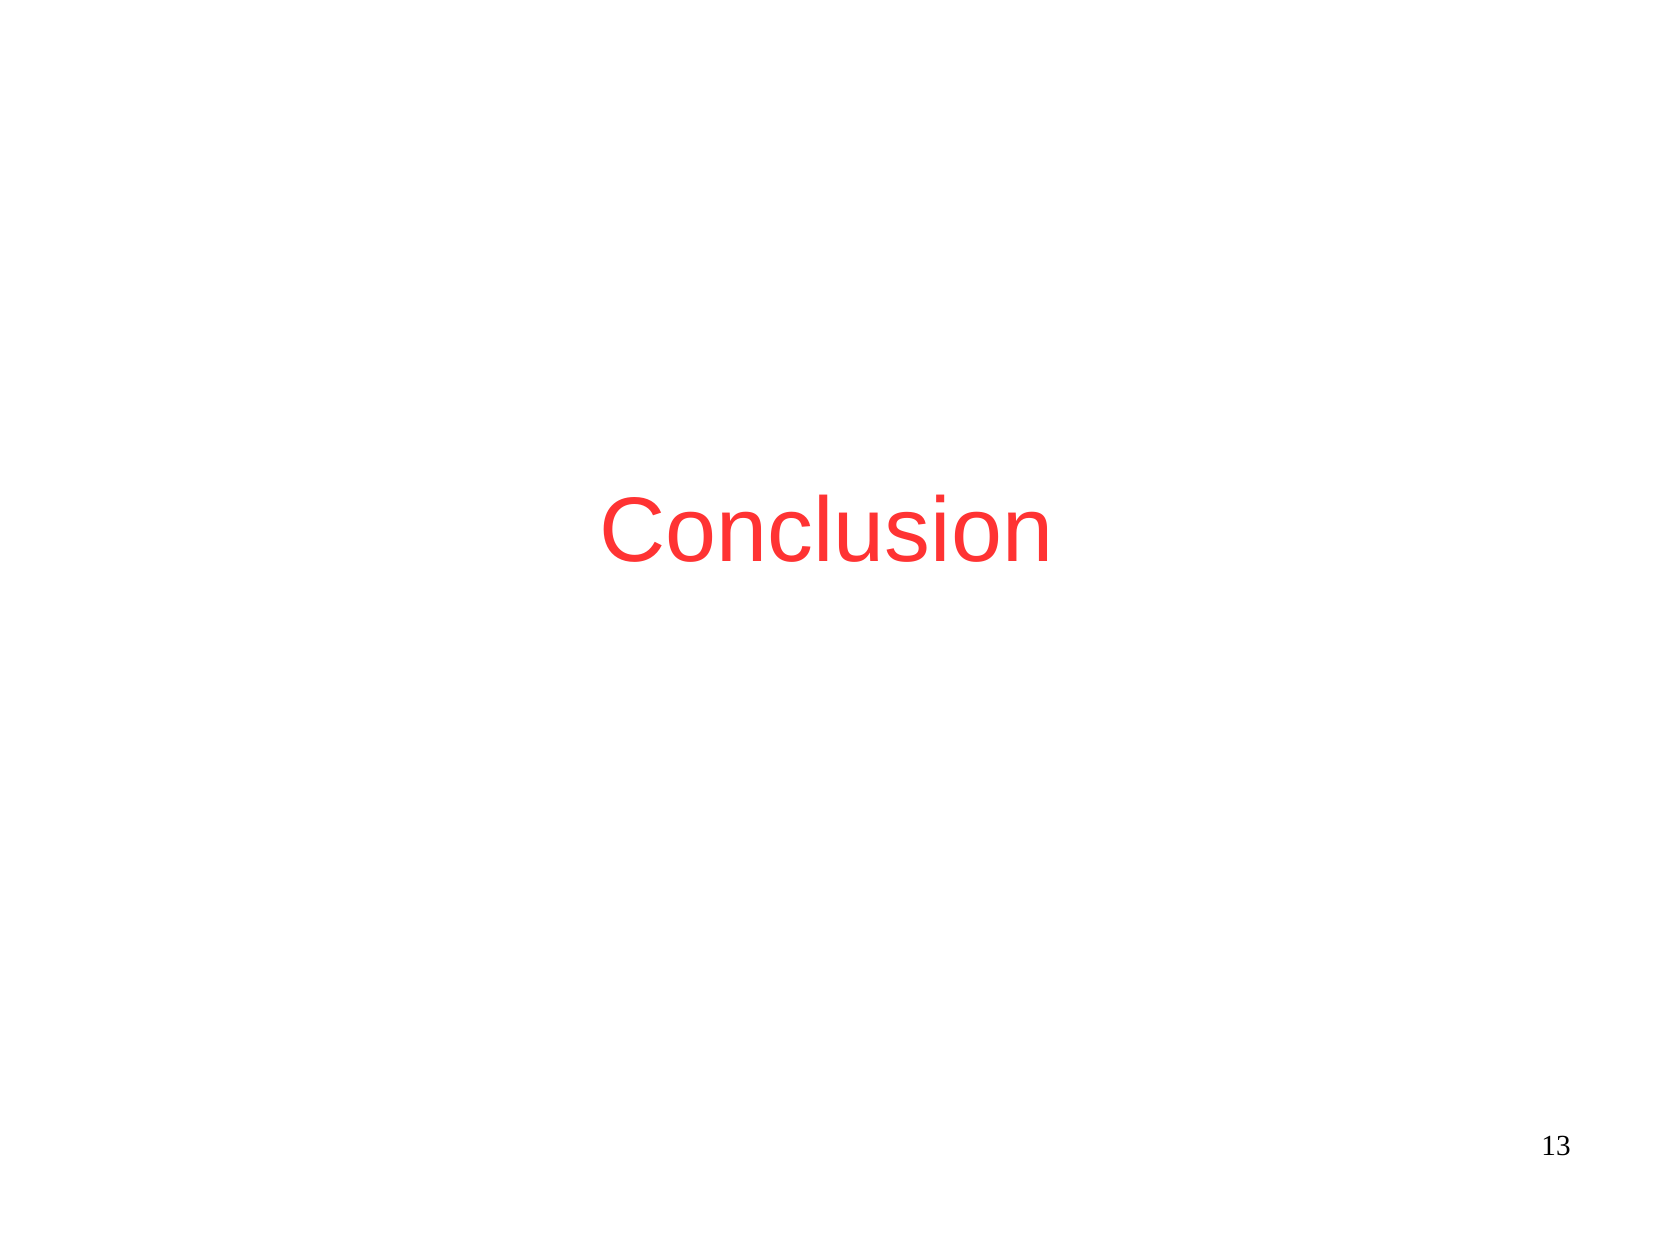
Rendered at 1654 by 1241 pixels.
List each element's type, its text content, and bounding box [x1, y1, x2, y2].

subtitle Conclusion [82, 49, 1571, 1010]
